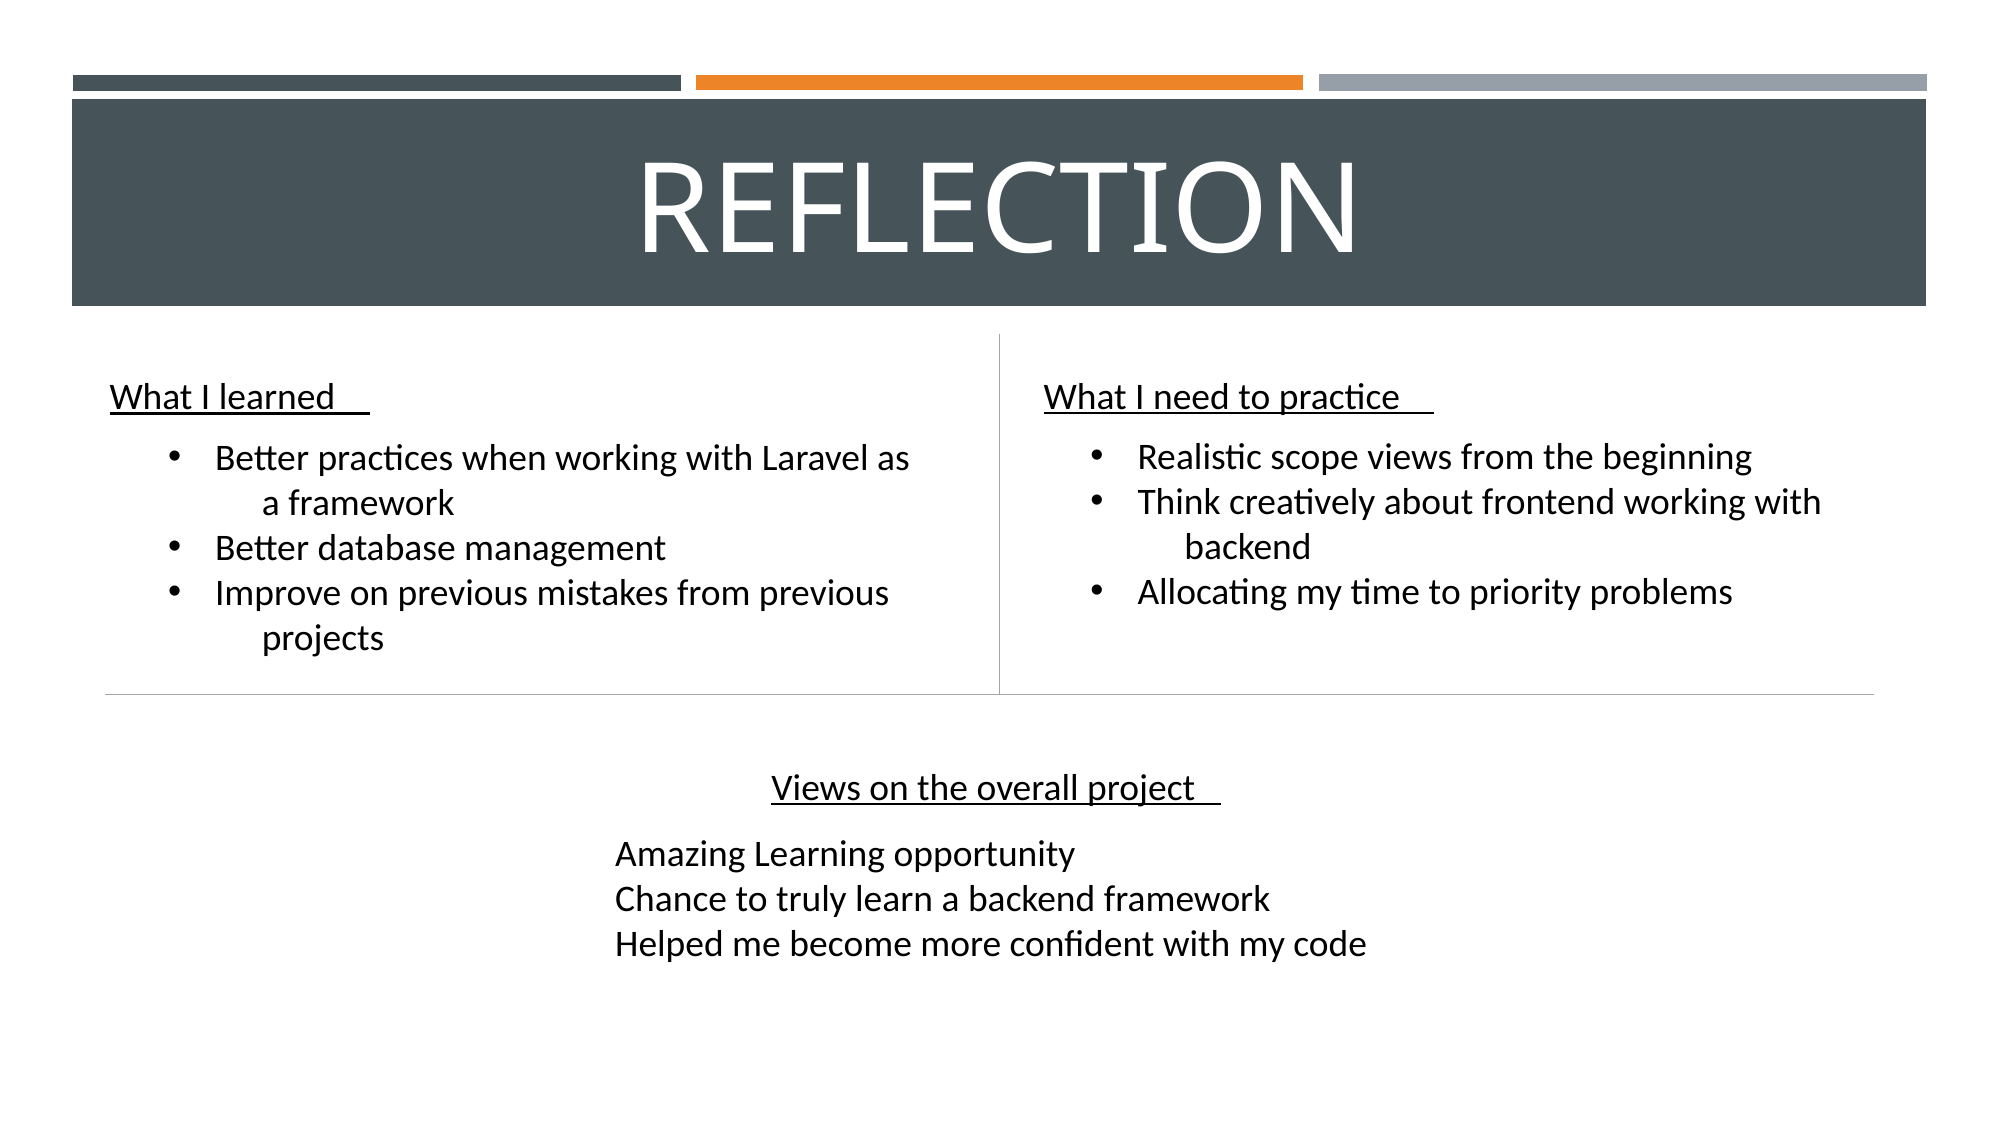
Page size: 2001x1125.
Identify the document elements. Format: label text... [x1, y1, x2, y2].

text_box Better practices when working with Laravel as a framework Better database management Improve on previous mistakes from previous projects [153, 425, 952, 668]
text_box What I need to practice [1028, 364, 1455, 425]
text_box Amazing Learning opportunity Chance to truly learn a backend framework Helped me become more confident with my code [600, 821, 1399, 973]
title reflection [94, 119, 1904, 282]
text_box Realistic scope views from the beginning Think creatively about frontend working with backend Allocating my time to priority problems [1075, 424, 1874, 622]
text_box Views on the overall project [756, 754, 1242, 816]
text_box What I learned [94, 364, 389, 426]
